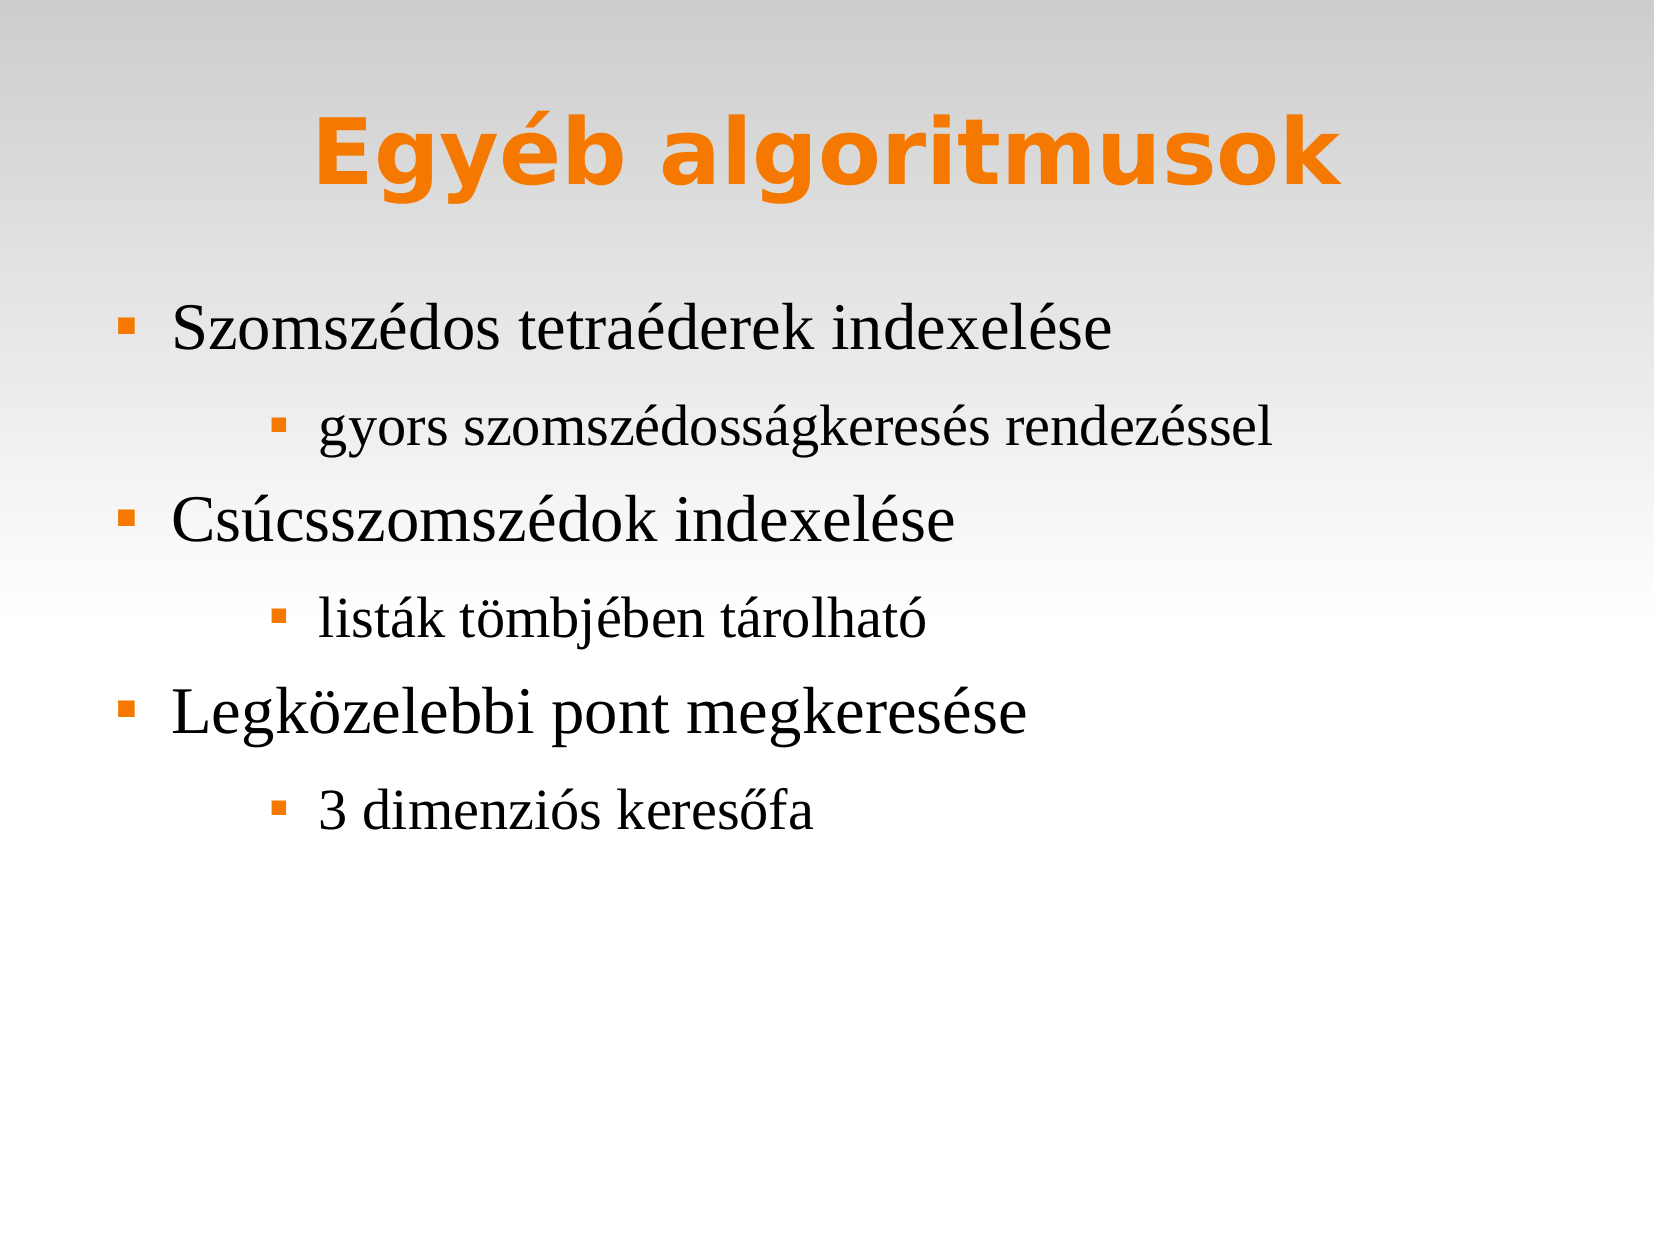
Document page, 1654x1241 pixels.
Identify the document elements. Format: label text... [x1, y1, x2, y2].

title Egyéb algoritmusok [82, 49, 1571, 257]
list Szomszédos tetraéderek indexelése gyors szomszédosságkeresés rendezéssel Csúcsszomszédok indexelése listák tömbjében tárolható Legközelebbi pont megkeresése 3 dimenziós keresőfa [82, 290, 1571, 1094]
